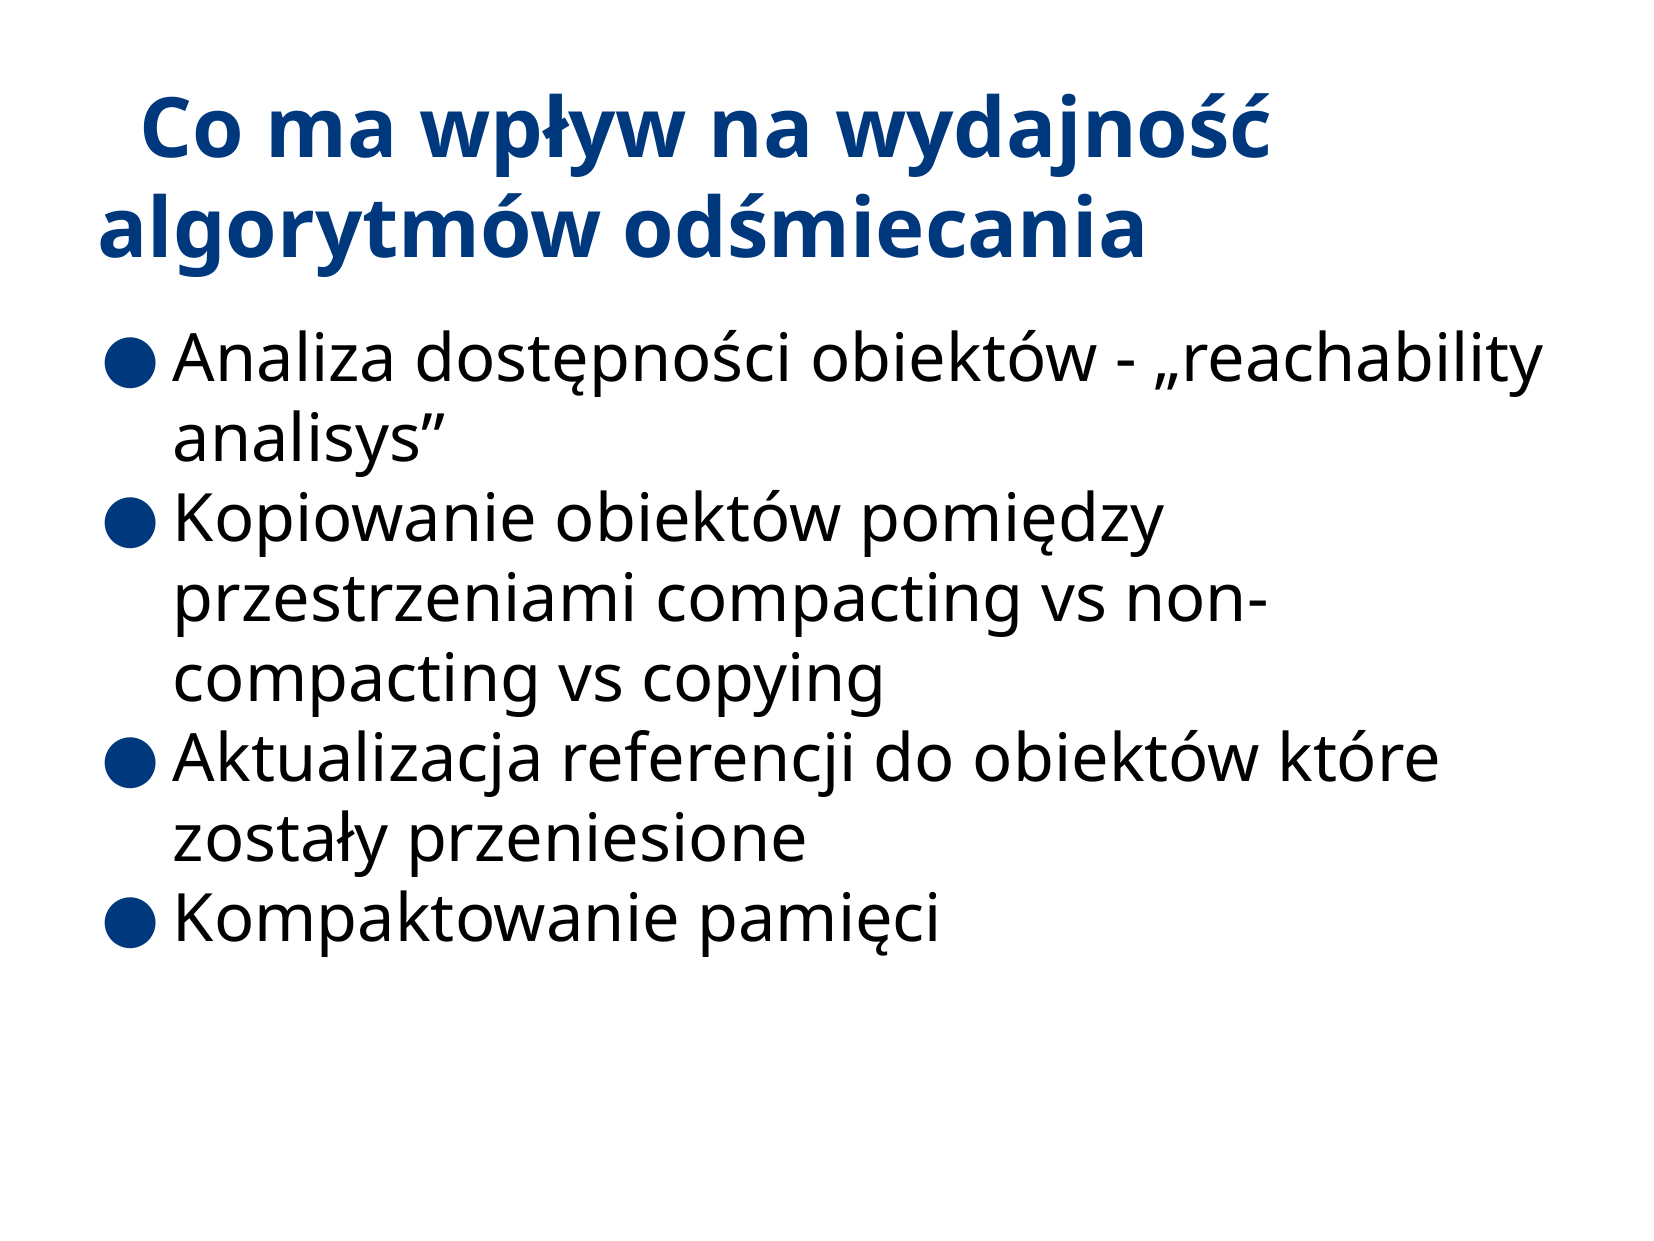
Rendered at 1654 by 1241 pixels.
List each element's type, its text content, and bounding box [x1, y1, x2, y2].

title Co ma wpływ na wydajność algorytmów odśmiecania [82, 49, 1571, 290]
list Analiza dostępności obiektów - „reachability analisys” Kopiowanie obiektów pomiędzy przestrzeniami compacting vs non-compacting vs copying Aktualizacja referencji do obiektów które zostały przeniesione Kompaktowanie pamięci [82, 299, 1571, 1176]
